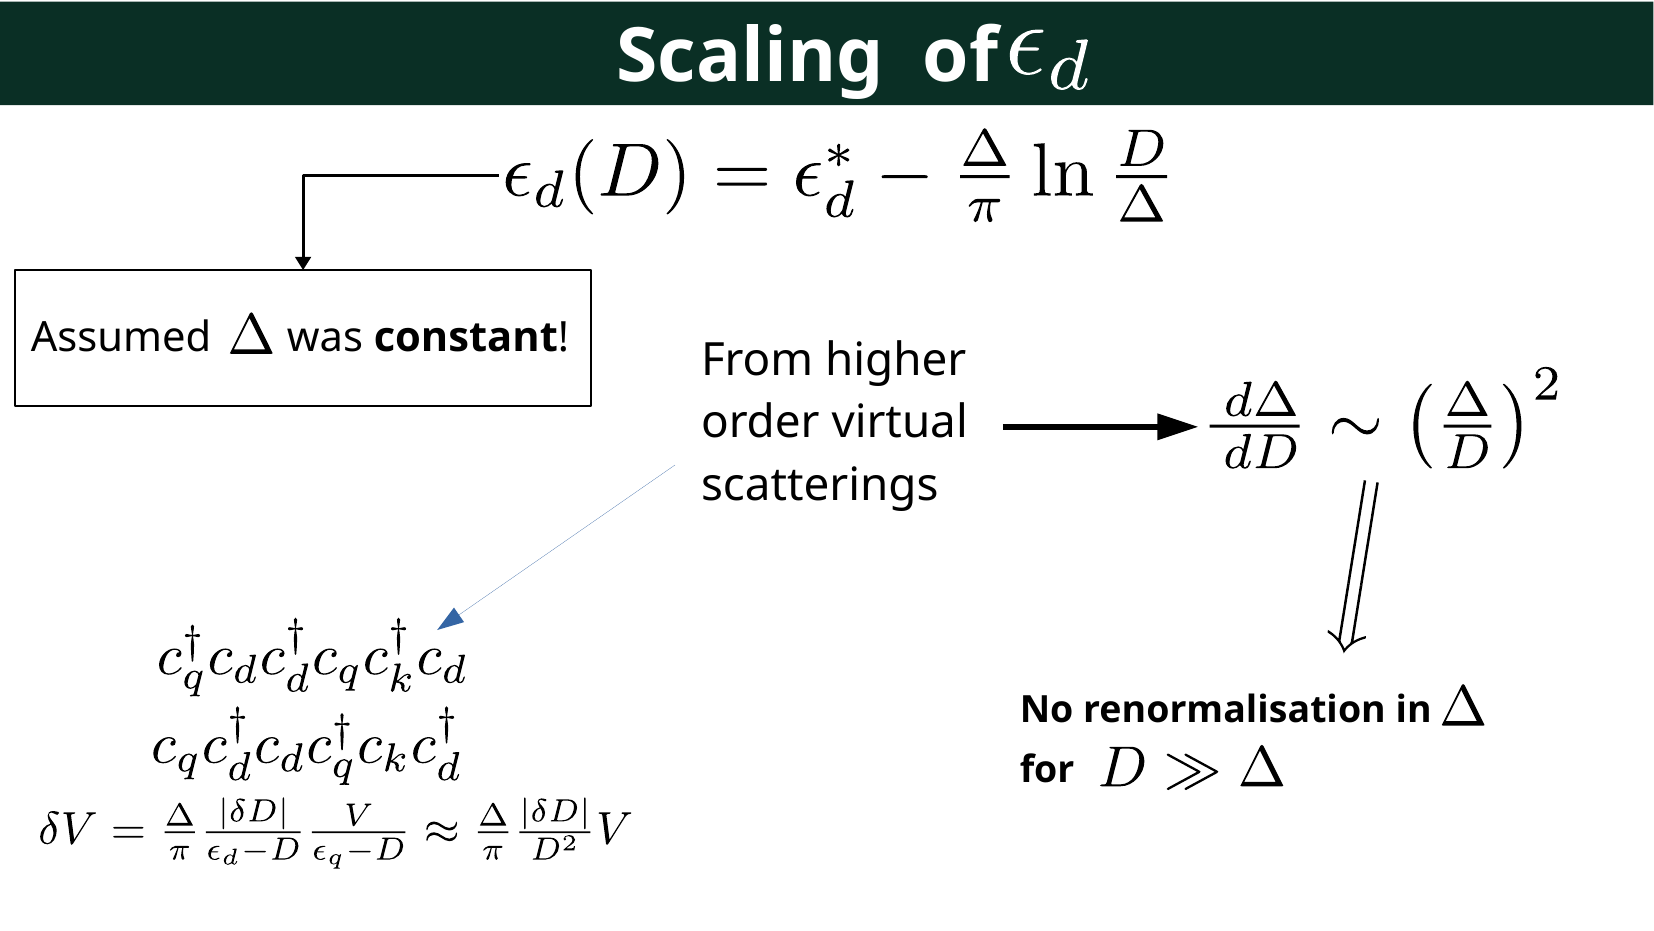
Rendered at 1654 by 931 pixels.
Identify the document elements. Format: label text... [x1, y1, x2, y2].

picture [1206, 364, 1561, 472]
picture [1005, 29, 1088, 91]
title Scaling of [0, 1, 1654, 106]
text_box No renormalisation in for [1005, 675, 1486, 843]
text_box Assumed was constant! [15, 270, 592, 407]
picture [1439, 684, 1485, 726]
picture [36, 795, 634, 871]
picture [1095, 742, 1286, 793]
picture [1321, 477, 1391, 657]
picture [148, 704, 462, 788]
text_box From higher order virtual scatterings [686, 318, 987, 522]
picture [227, 312, 273, 354]
picture [499, 125, 1171, 226]
picture [154, 615, 468, 699]
